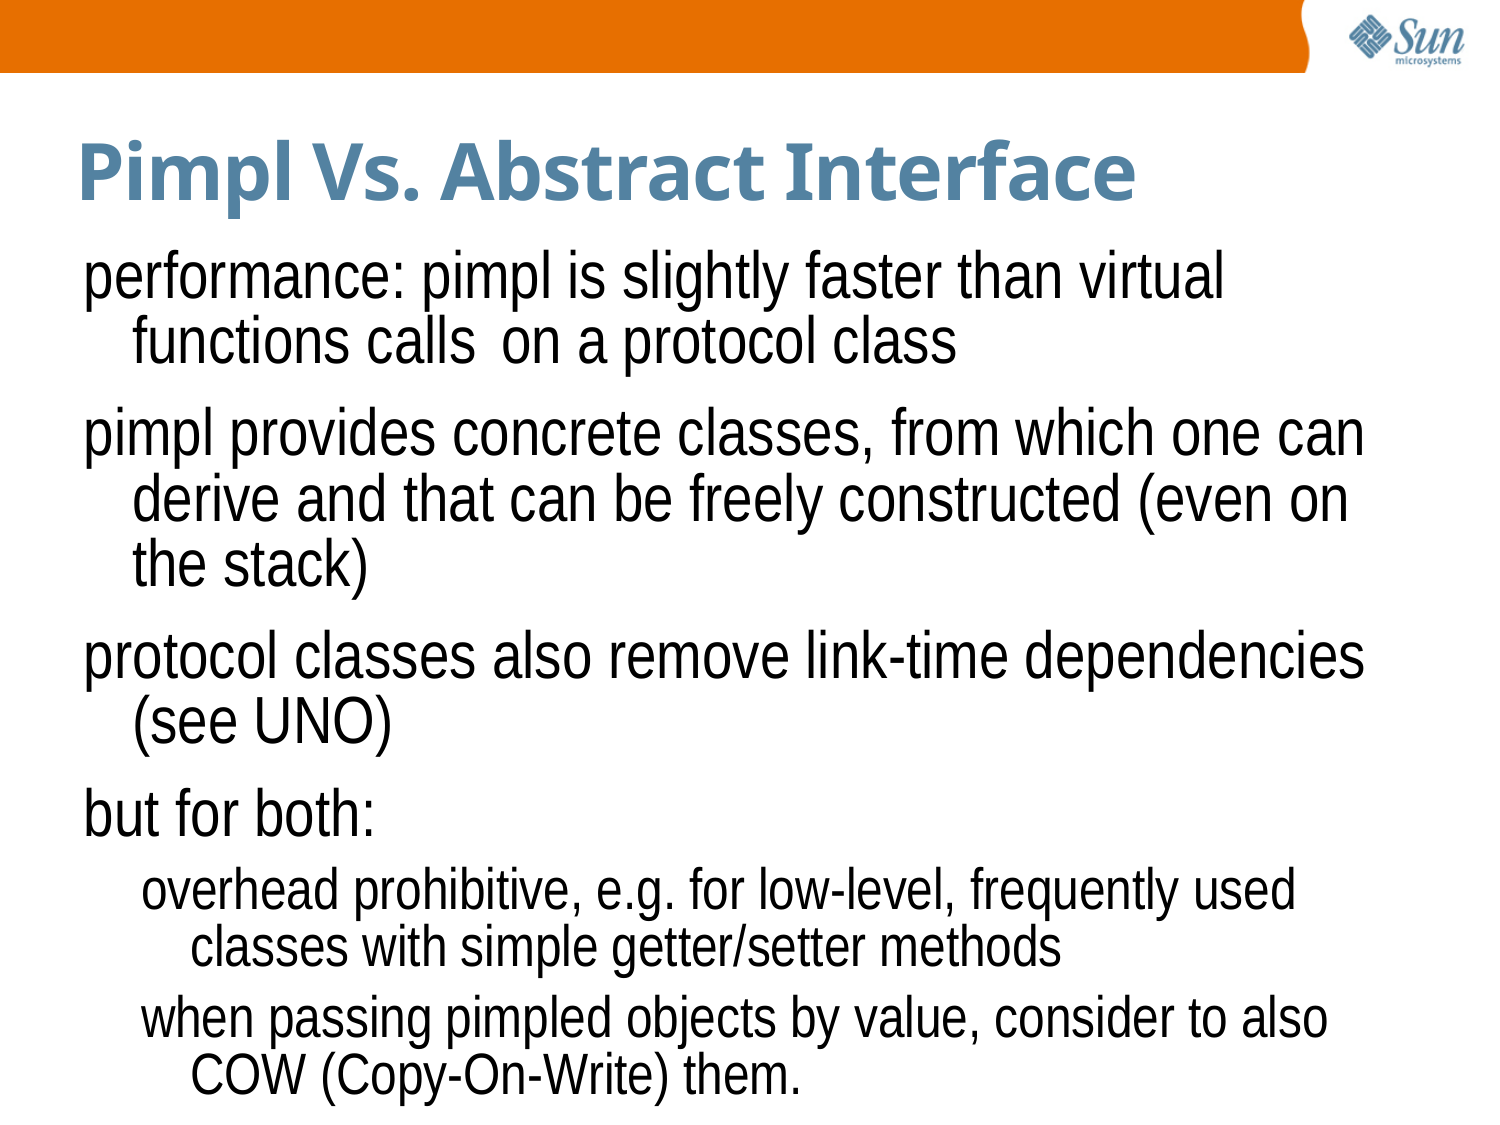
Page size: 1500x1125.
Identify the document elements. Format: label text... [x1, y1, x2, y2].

picture [0, 0, 1500, 73]
list performance: pimpl is slightly faster than virtual functions calls on a protocol class pimpl provides concrete classes, from which one can derive and that can be freely constructed (even on the stack) protocol classes also remove link-time dependencies (see UNO) but for both: overhead prohibitive, e.g. for low-level, frequently used classes with simple getter/setter methods when passing pimpled objects by value, consider to also COW (Copy-On-Write) them. [64, 246, 1401, 1107]
title Pimpl Vs. Abstract Interface [75, 123, 1437, 232]
